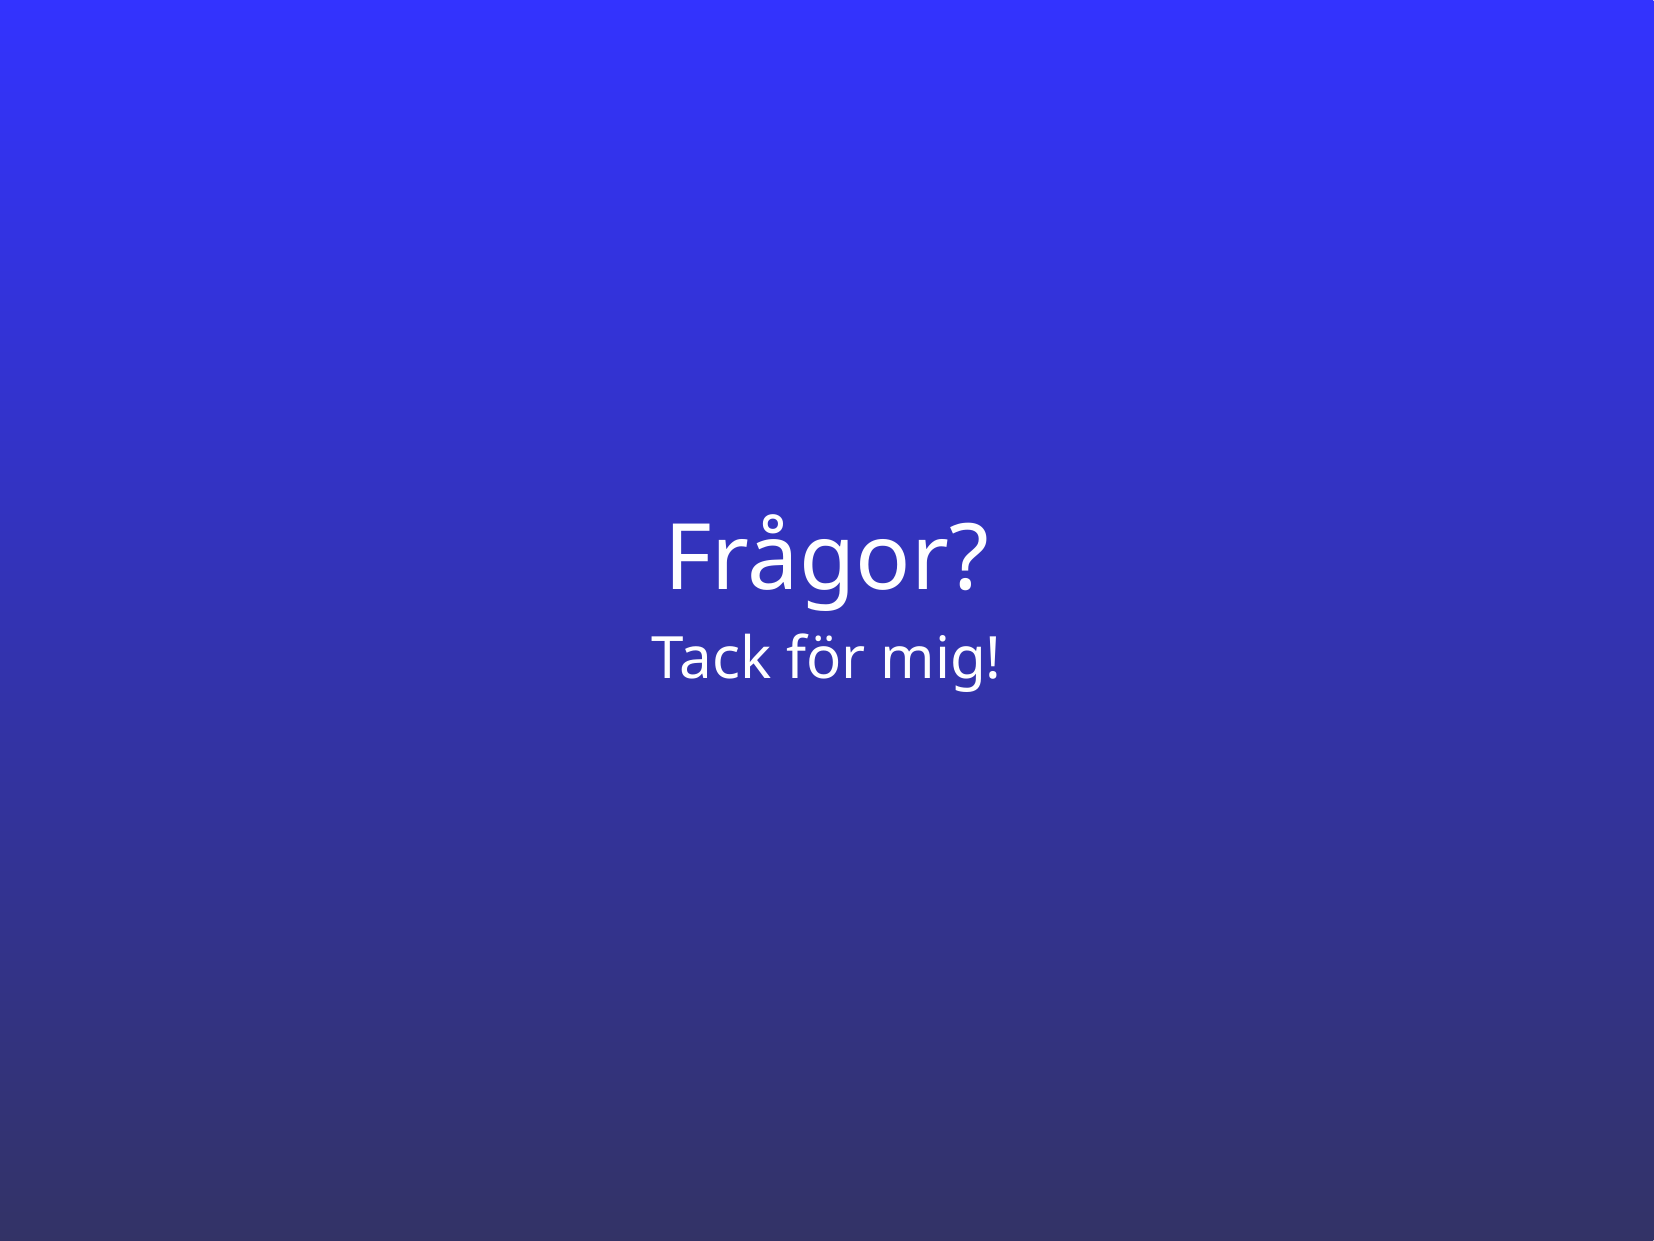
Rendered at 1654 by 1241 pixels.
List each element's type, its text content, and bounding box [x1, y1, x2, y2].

title Frågor? Tack för mig! [82, 489, 1571, 697]
